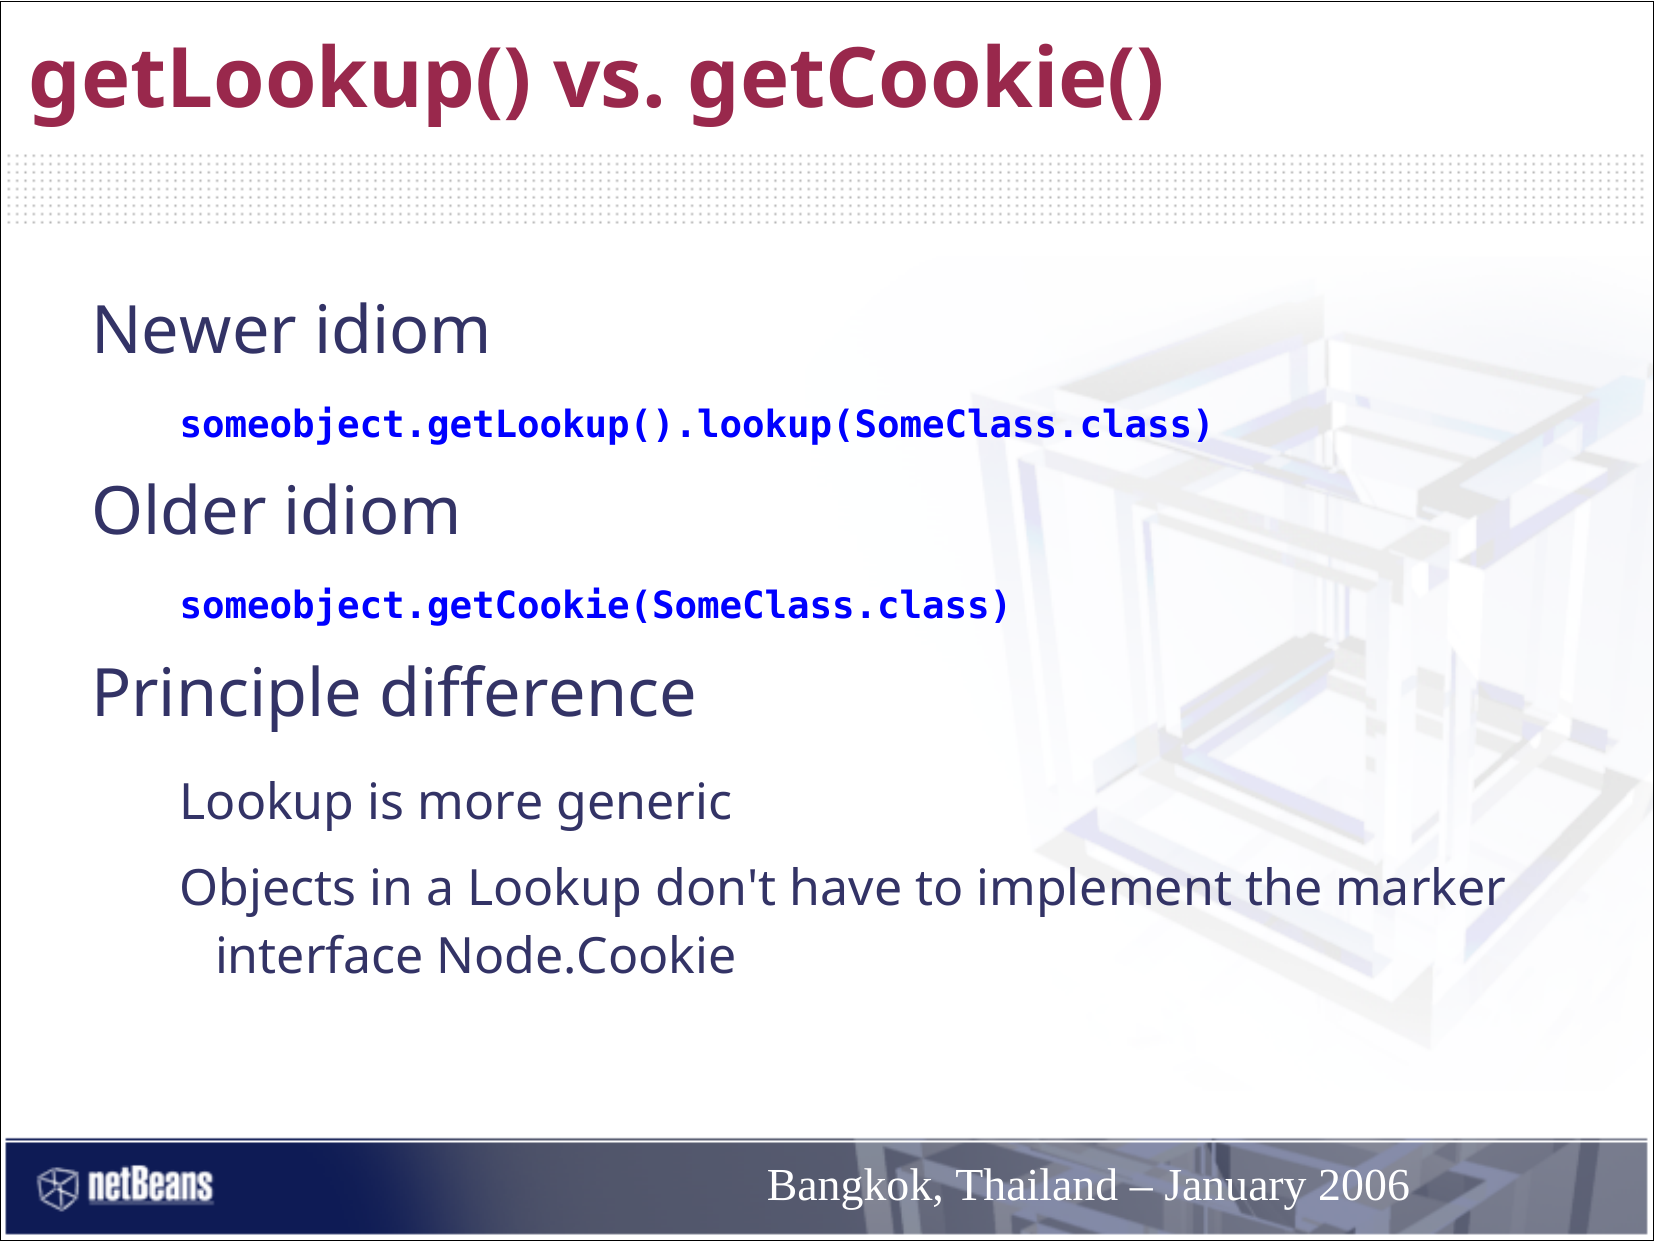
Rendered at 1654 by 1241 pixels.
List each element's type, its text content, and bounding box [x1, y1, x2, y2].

picture [1, 2, 1653, 1240]
title getLookup() vs. getCookie() [28, 0, 1619, 152]
list Newer idiom someobject.getLookup().lookup(SomeClass.class) Older idiom someobject.getCookie(SomeClass.class) Principle difference Lookup is more generic Objects in a Lookup don't have to implement the marker interface Node.Cookie [73, 282, 1574, 1127]
